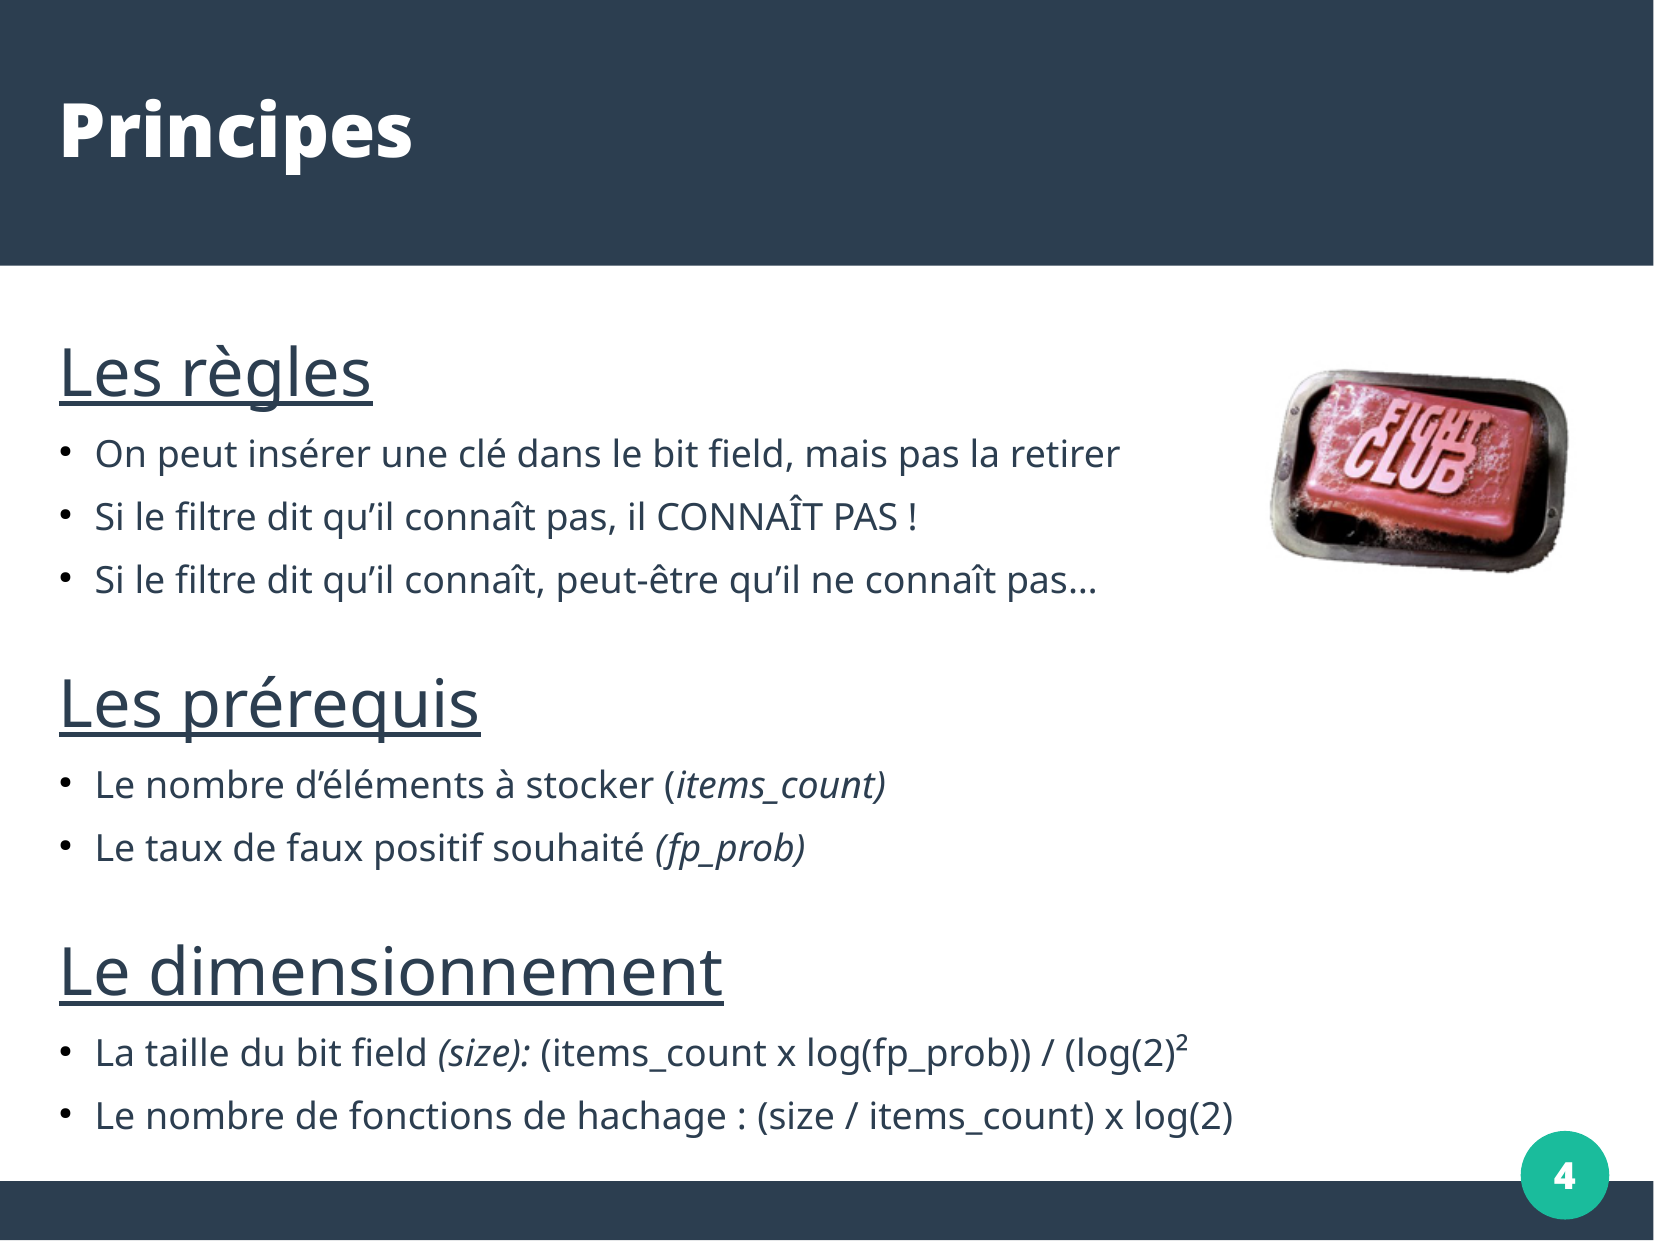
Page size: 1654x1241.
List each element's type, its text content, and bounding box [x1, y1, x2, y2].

subtitle Les règles On peut insérer une clé dans le bit field, mais pas la retirer Si le filtre dit qu’il connaît pas, il CONNAÎT PAS ! Si le filtre dit qu’il connaît, peut-être qu’il ne connaît pas… Les prérequis Le nombre d’éléments à stocker (items_count) Le taux de faux positif souhaité (fp_prob) Le dimensionnement La taille du bit field (size): (items_count x log(fp_prob)) / (log(2)² Le nombre de fonctions de hachage : (size / items_count) x log(2) [59, 324, 1595, 1152]
title Principes [59, 49, 1595, 207]
